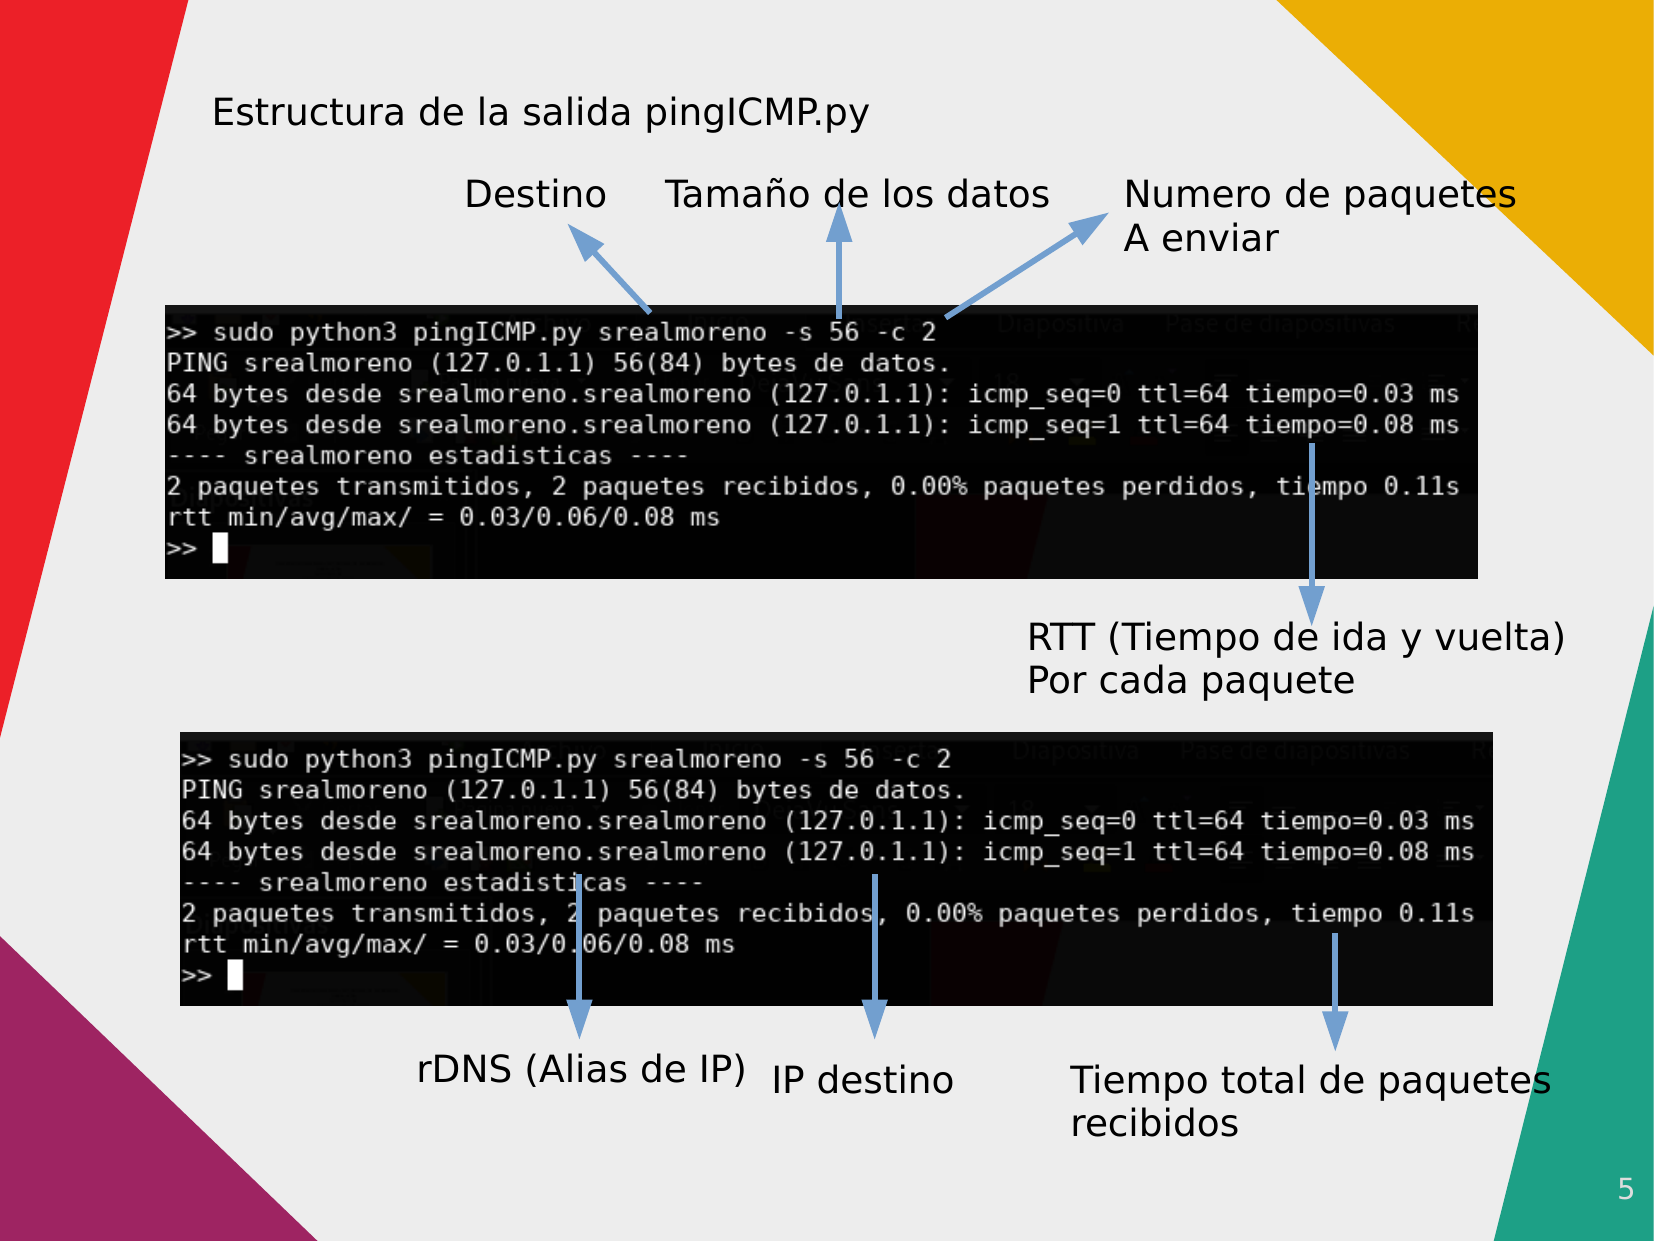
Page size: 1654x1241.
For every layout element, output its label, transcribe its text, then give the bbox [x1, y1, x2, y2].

text_box Estructura de la salida pingICMP.py [196, 83, 886, 142]
picture [165, 305, 1478, 579]
text_box RTT (Tiempo de ida y vuelta) Por cada paquete [1012, 608, 1582, 711]
text_box IP destino [756, 1051, 970, 1111]
text_box Numero de paquetes A enviar [1108, 165, 1533, 268]
text_box rDNS (Alias de IP) [401, 1040, 763, 1099]
text_box Tamaño de los datos [650, 165, 1066, 224]
text_box Tiempo total de paquetes recibidos [1055, 1051, 1568, 1154]
text_box Destino [449, 165, 623, 224]
picture [180, 732, 1493, 1006]
